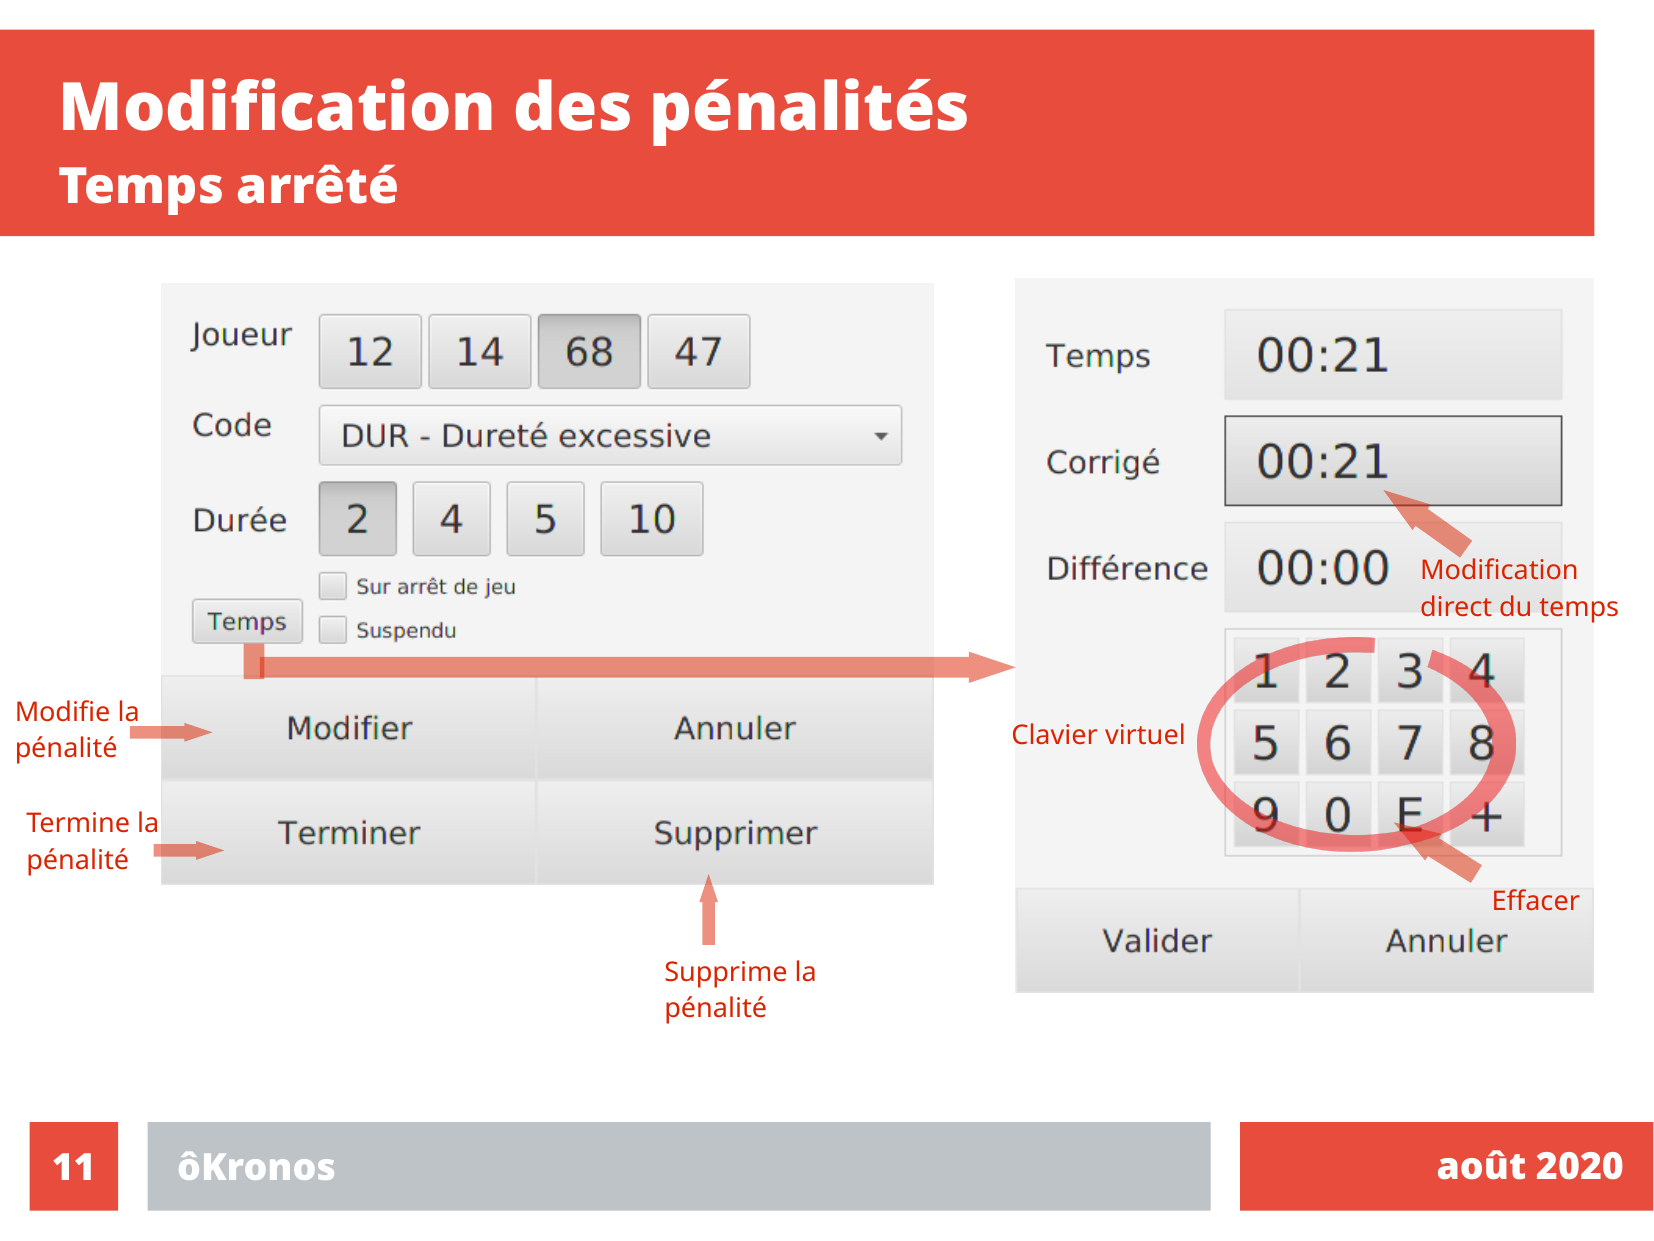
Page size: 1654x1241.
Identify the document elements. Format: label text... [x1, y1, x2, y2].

text_box Termine la pénalité [11, 796, 201, 875]
text_box Modifie la pénalité [0, 685, 189, 780]
text_box Effacer [1393, 874, 1595, 933]
title Modification des pénalités Temps arrêté [59, 59, 1595, 207]
picture [161, 283, 934, 885]
text_box Clavier virtuel [916, 708, 1197, 786]
text_box Supprime la pénalité [649, 944, 839, 1046]
text_box Modification direct du temps [1405, 543, 1650, 626]
picture [1015, 278, 1594, 993]
